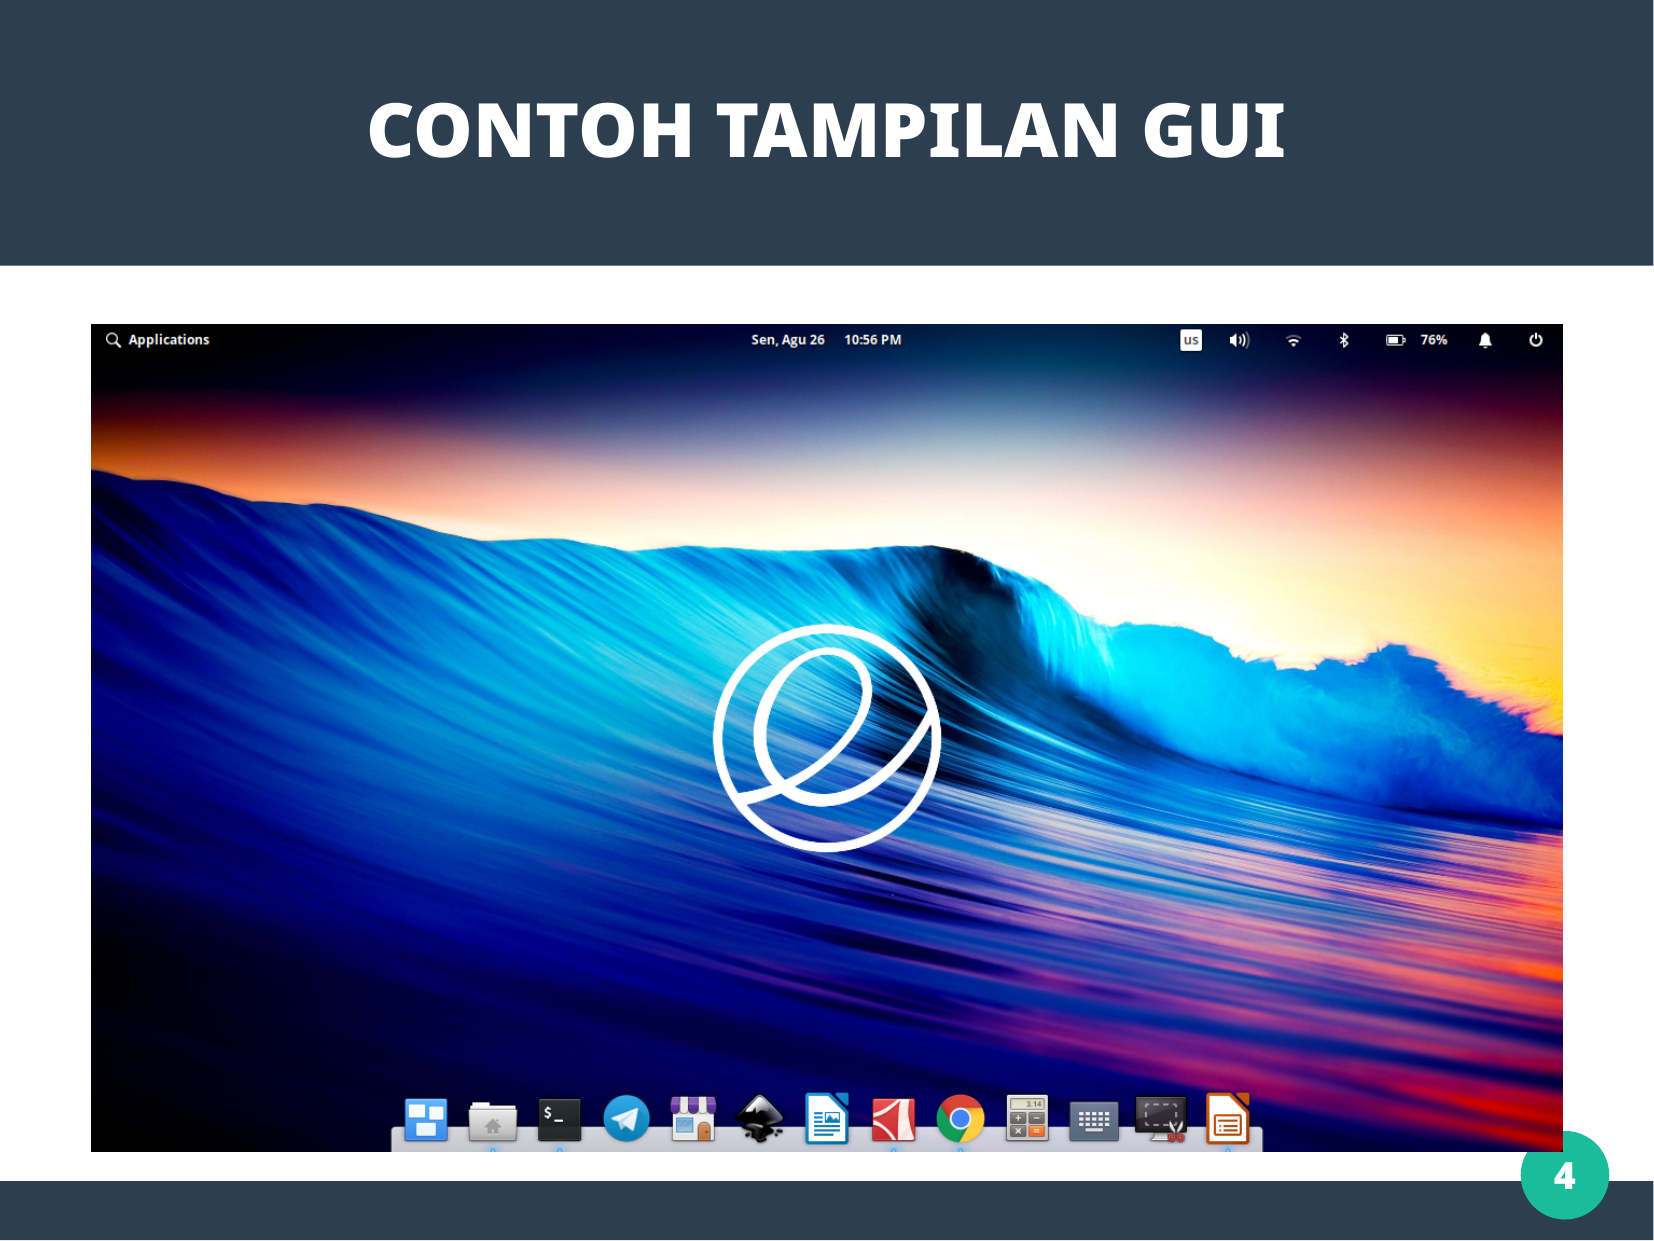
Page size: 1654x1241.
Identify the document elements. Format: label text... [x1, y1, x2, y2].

picture [91, 324, 1563, 1152]
title CONTOH TAMPILAN GUI [59, 49, 1595, 207]
